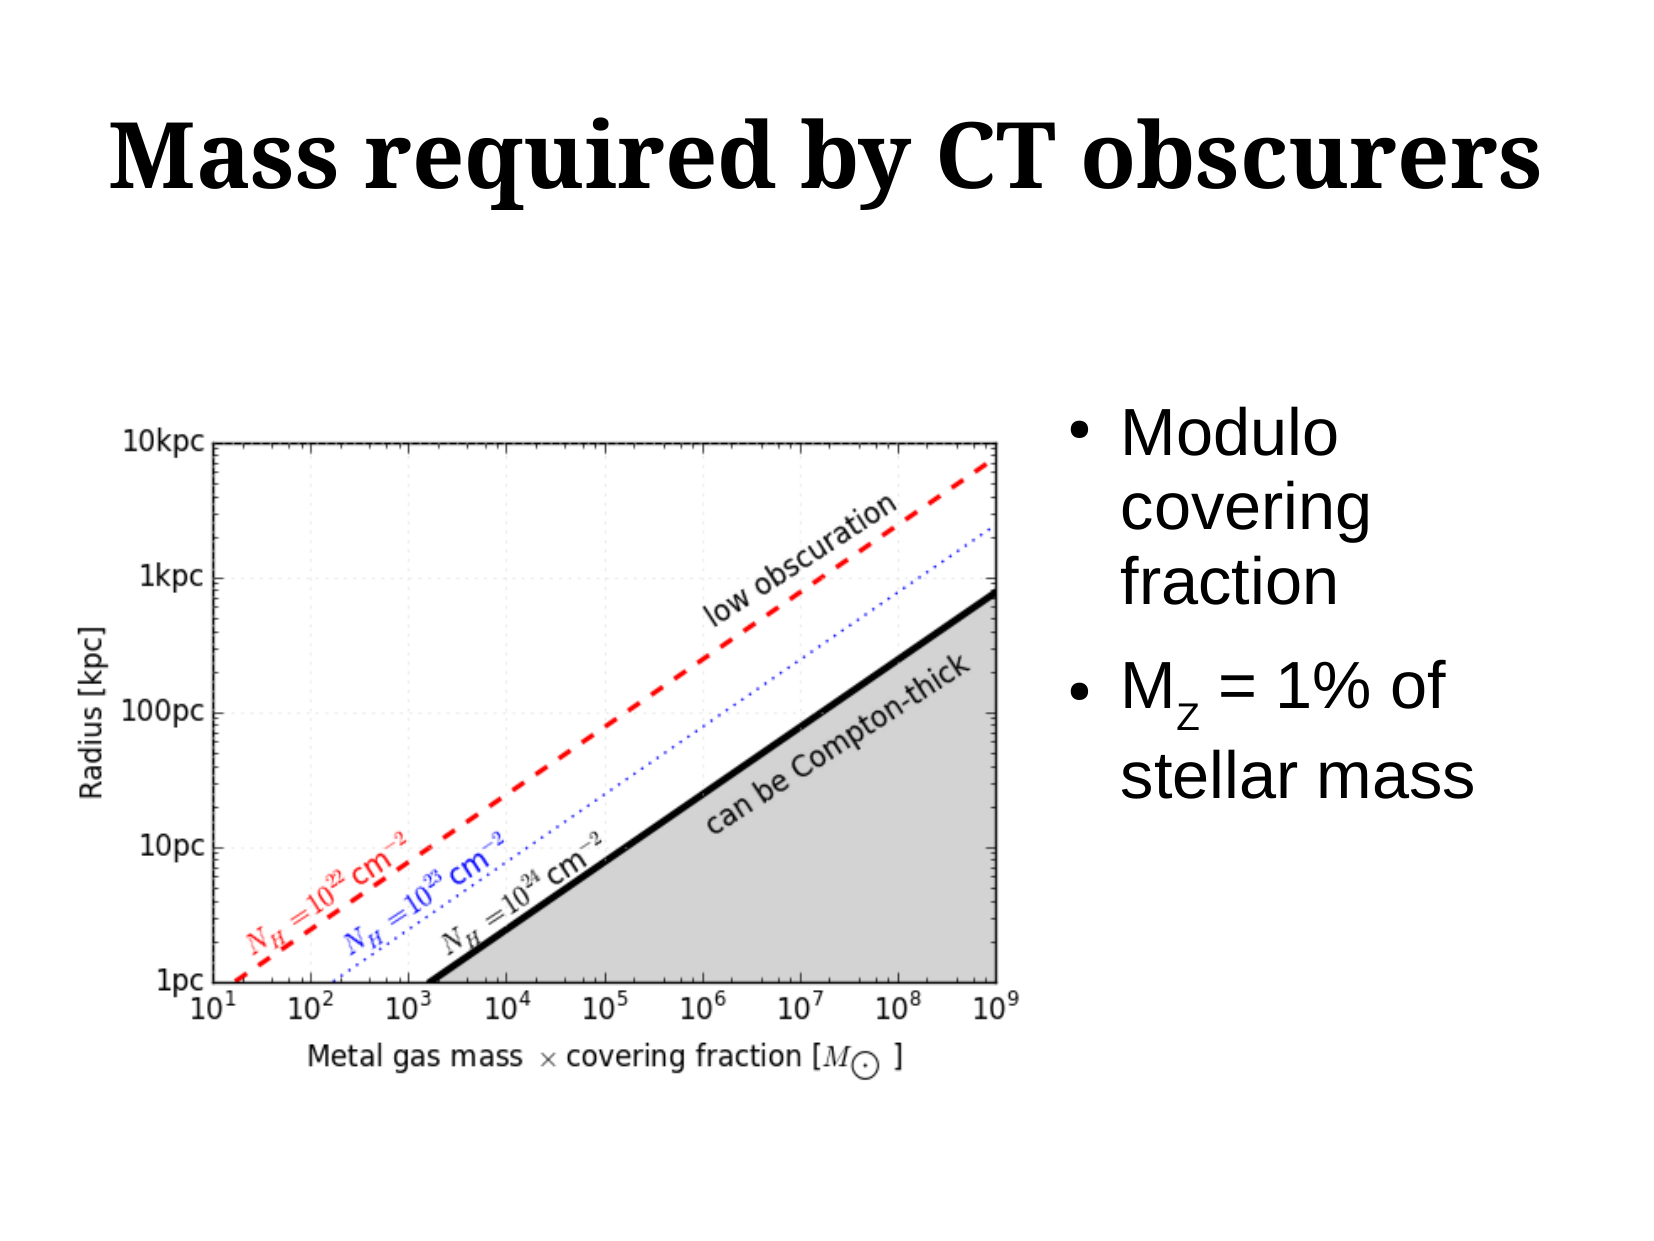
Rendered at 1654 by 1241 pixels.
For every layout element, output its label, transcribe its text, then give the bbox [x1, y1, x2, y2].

list Modulo covering fraction MZ = 1% of stellar mass [1050, 290, 1571, 1096]
title Mass required by CT obscurers [82, 44, 1571, 262]
picture [63, 411, 1036, 1102]
